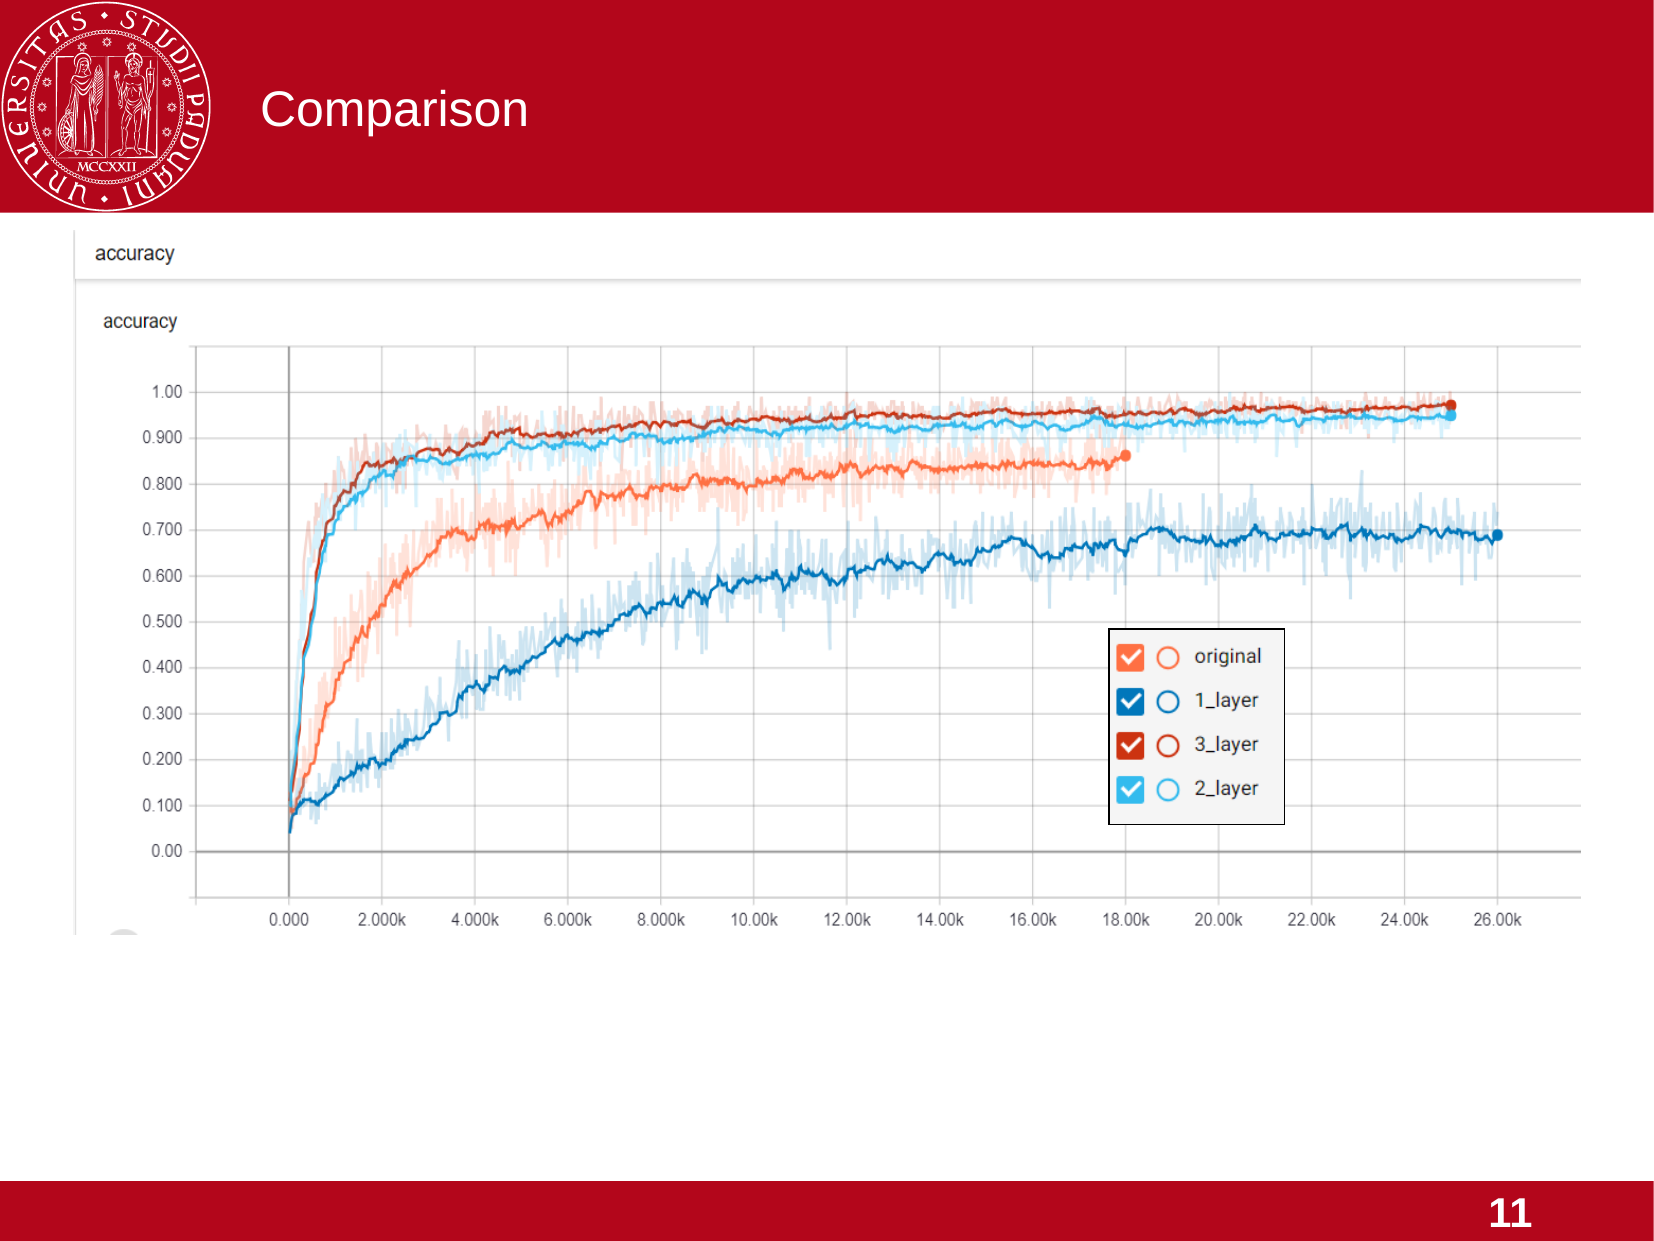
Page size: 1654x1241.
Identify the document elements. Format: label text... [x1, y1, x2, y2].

picture [73, 231, 1581, 935]
title Comparison [259, 0, 1619, 213]
text_box [1488, 1181, 1630, 1241]
